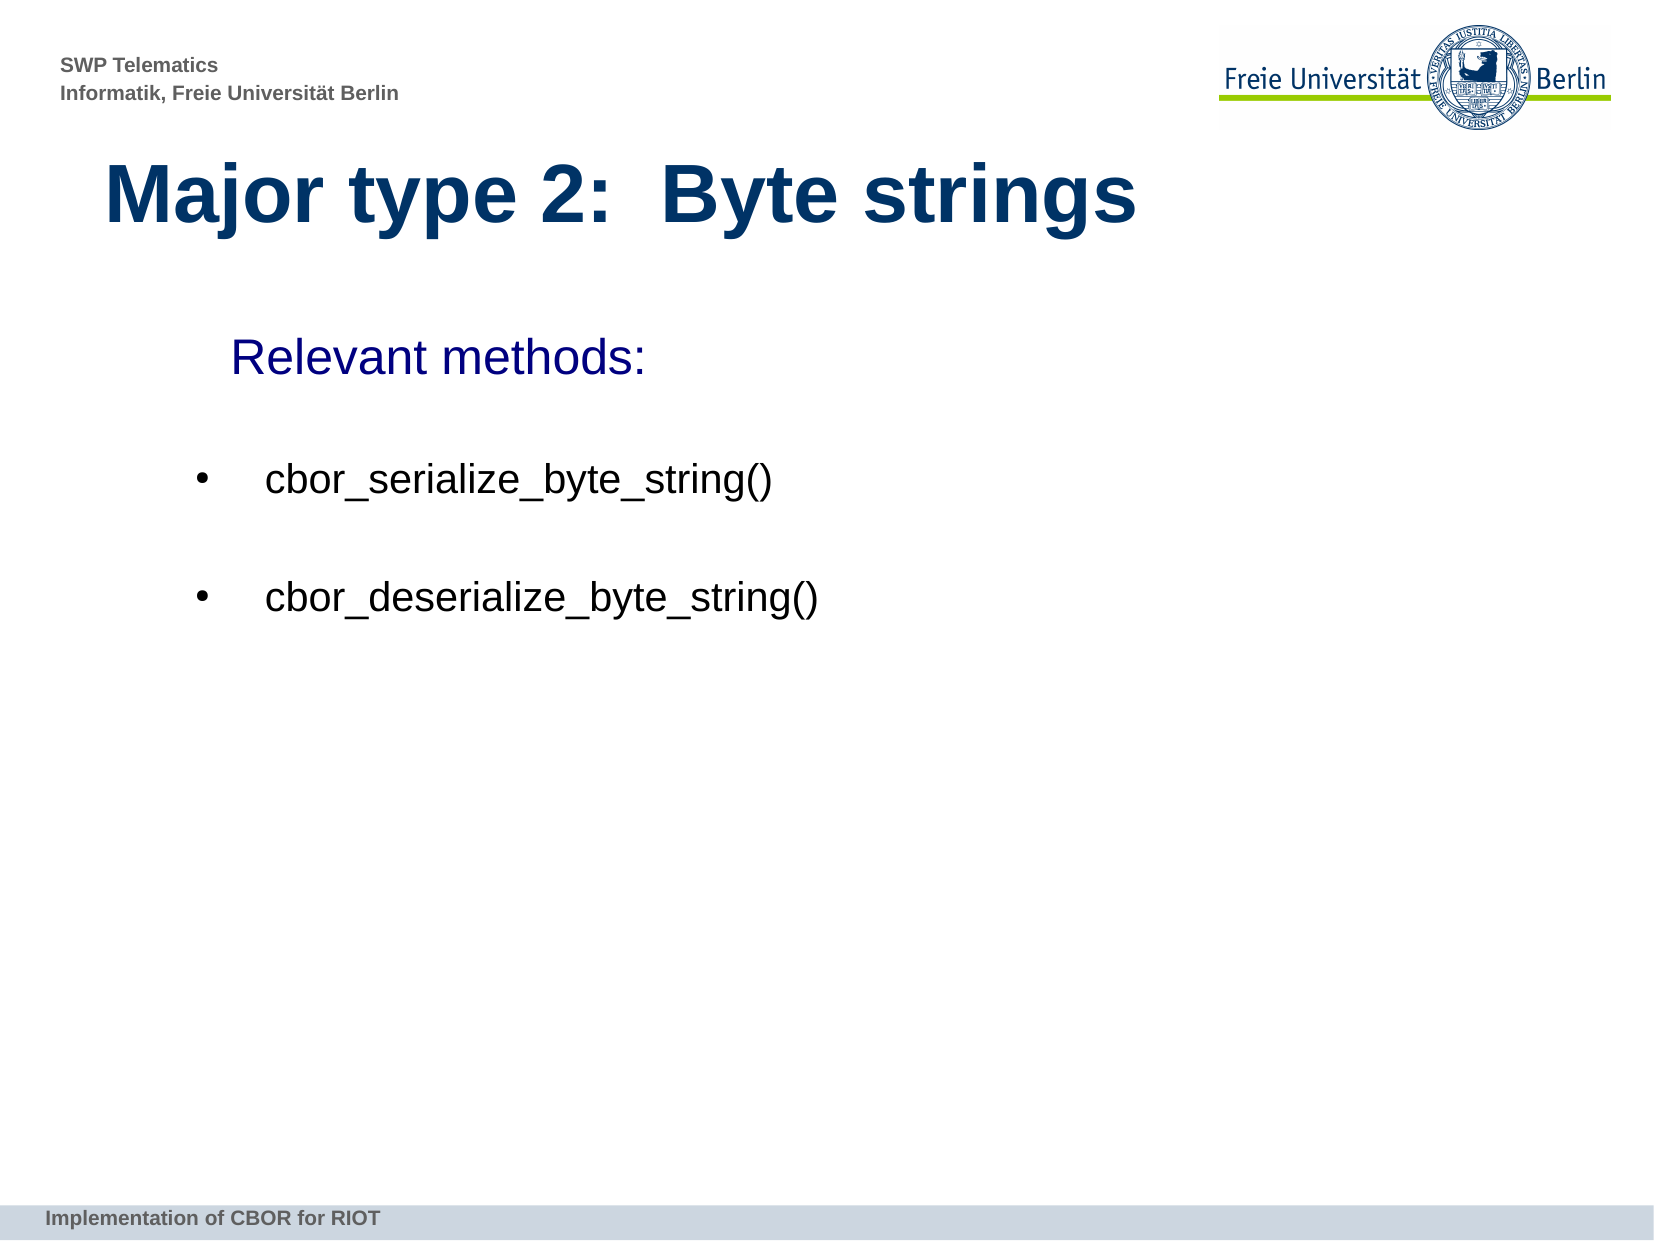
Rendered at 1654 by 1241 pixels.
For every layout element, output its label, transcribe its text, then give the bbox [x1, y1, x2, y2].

picture [1219, 25, 1611, 130]
list Relevant methods: cbor_serialize_byte_string() cbor_deserialize_byte_string() [195, 270, 1609, 1126]
title Major type 2: Byte strings [45, 147, 1609, 260]
